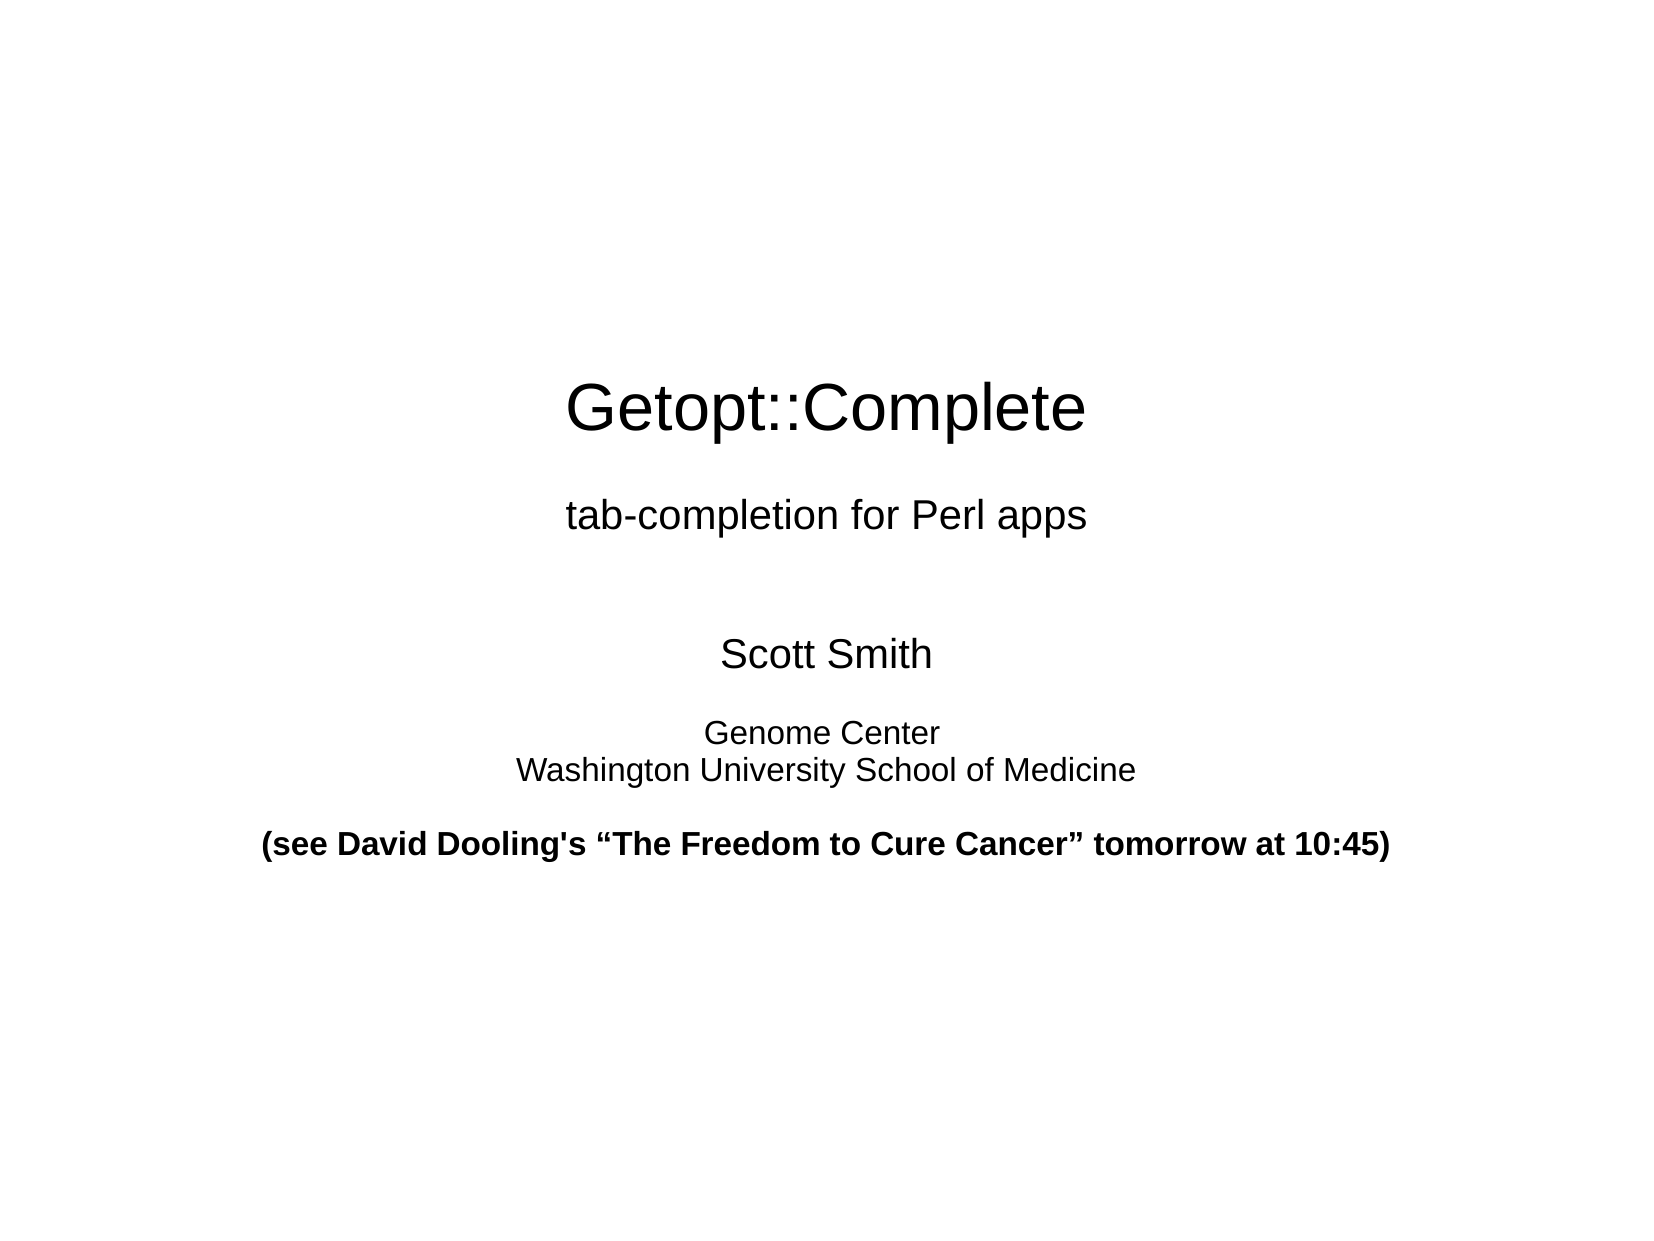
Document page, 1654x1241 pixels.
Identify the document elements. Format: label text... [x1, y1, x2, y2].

subtitle Getopt::Complete tab-completion for Perl apps Scott Smith Genome Center Washington University School of Medicine (see David Dooling's “The Freedom to Cure Cancer” tomorrow at 10:45) [82, 49, 1571, 1109]
